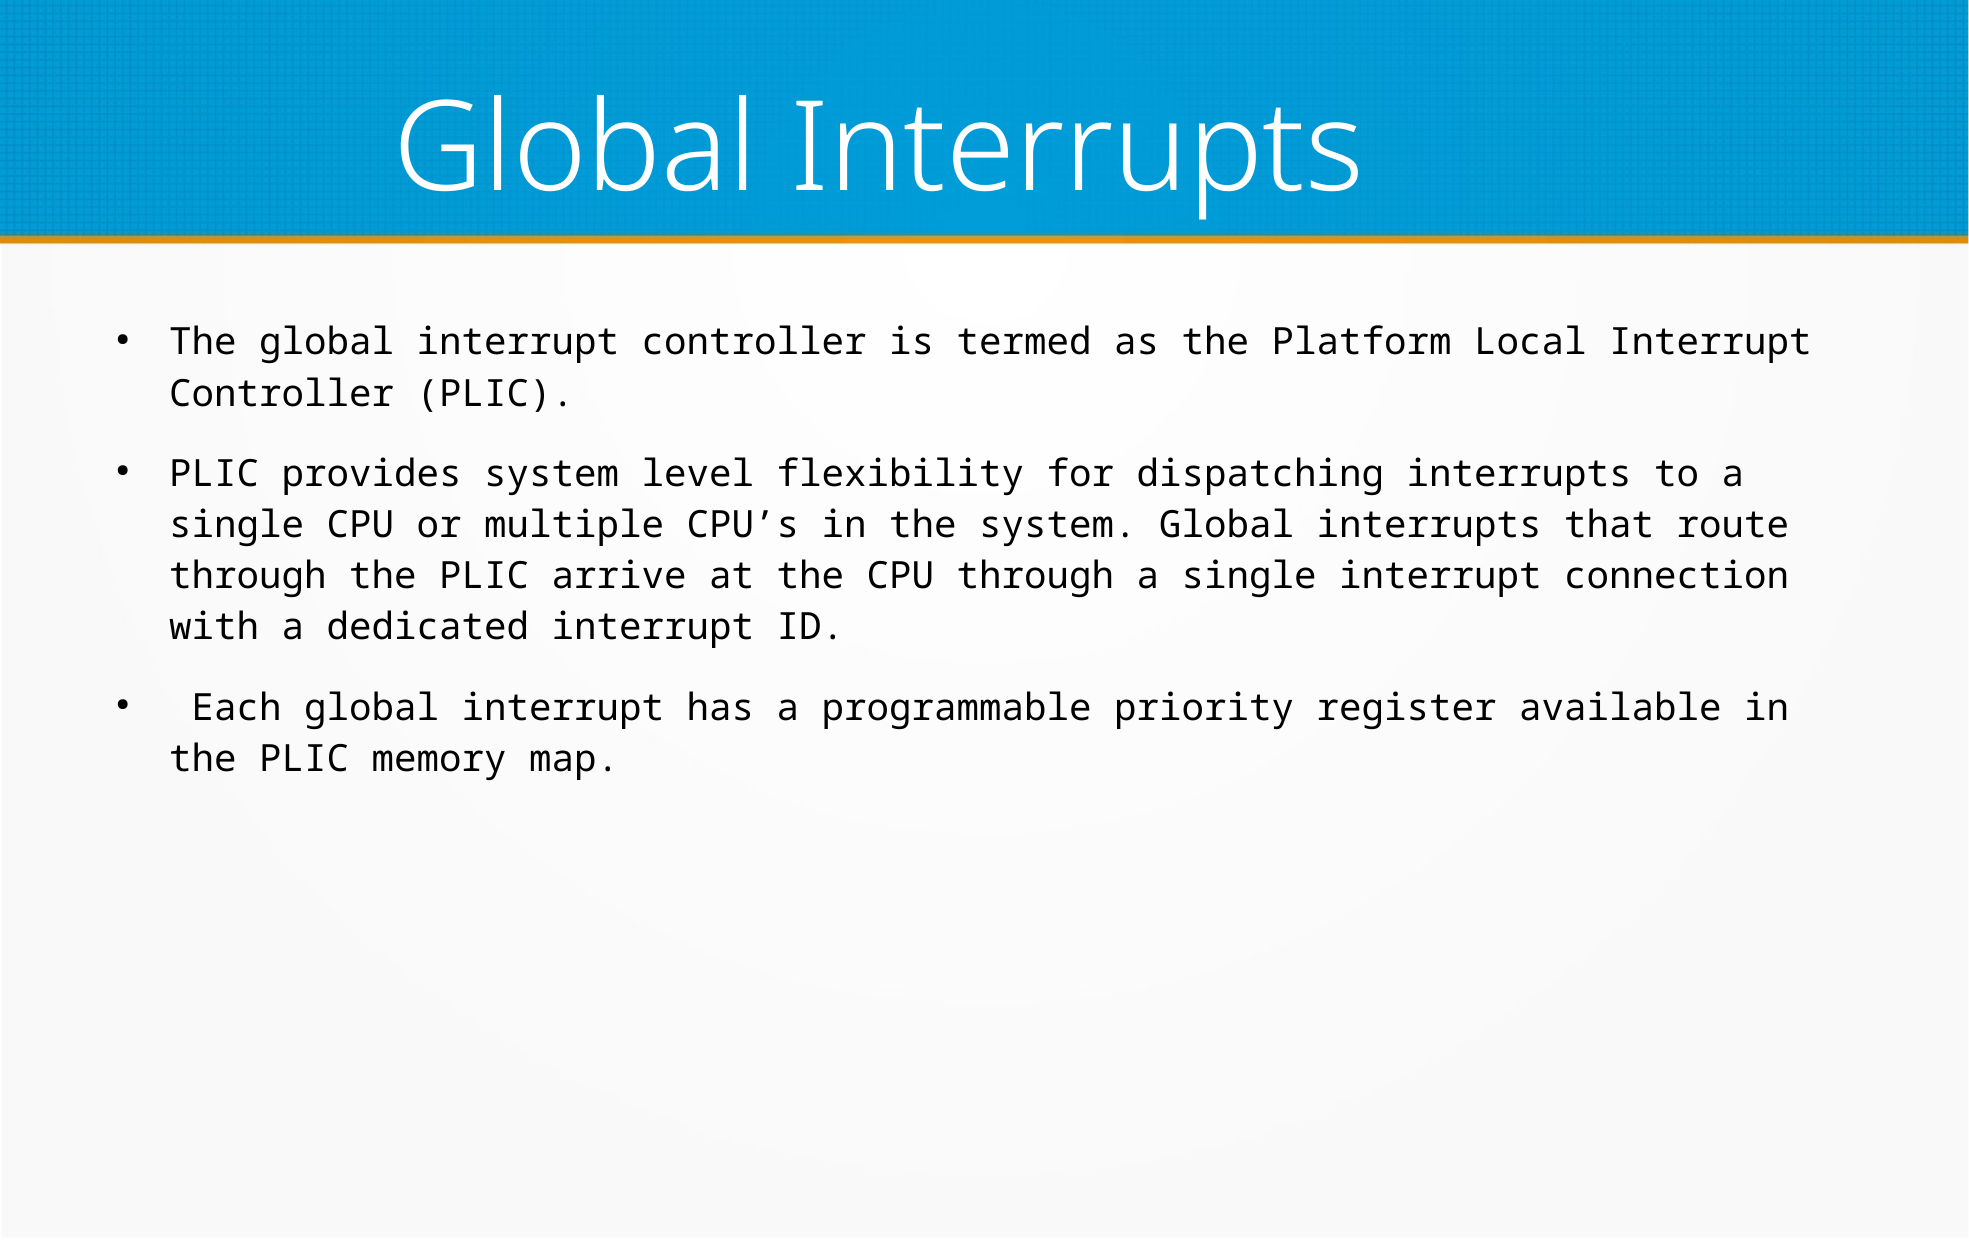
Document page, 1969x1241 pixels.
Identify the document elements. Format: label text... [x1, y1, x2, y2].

picture [0, 233, 1969, 1241]
list The global interrupt controller is termed as the Platform Local Interrupt Controller (PLIC). PLIC provides system level flexibility for dispatching interrupts to a single CPU or multiple CPU’s in the system. Global interrupts that route through the PLIC arrive at the CPU through a single interrupt connection with a dedicated interrupt ID. Each global interrupt has a programmable priority register available in the PLIC memory map. [98, 315, 1861, 1081]
title Global Interrupts [98, 19, 1870, 227]
